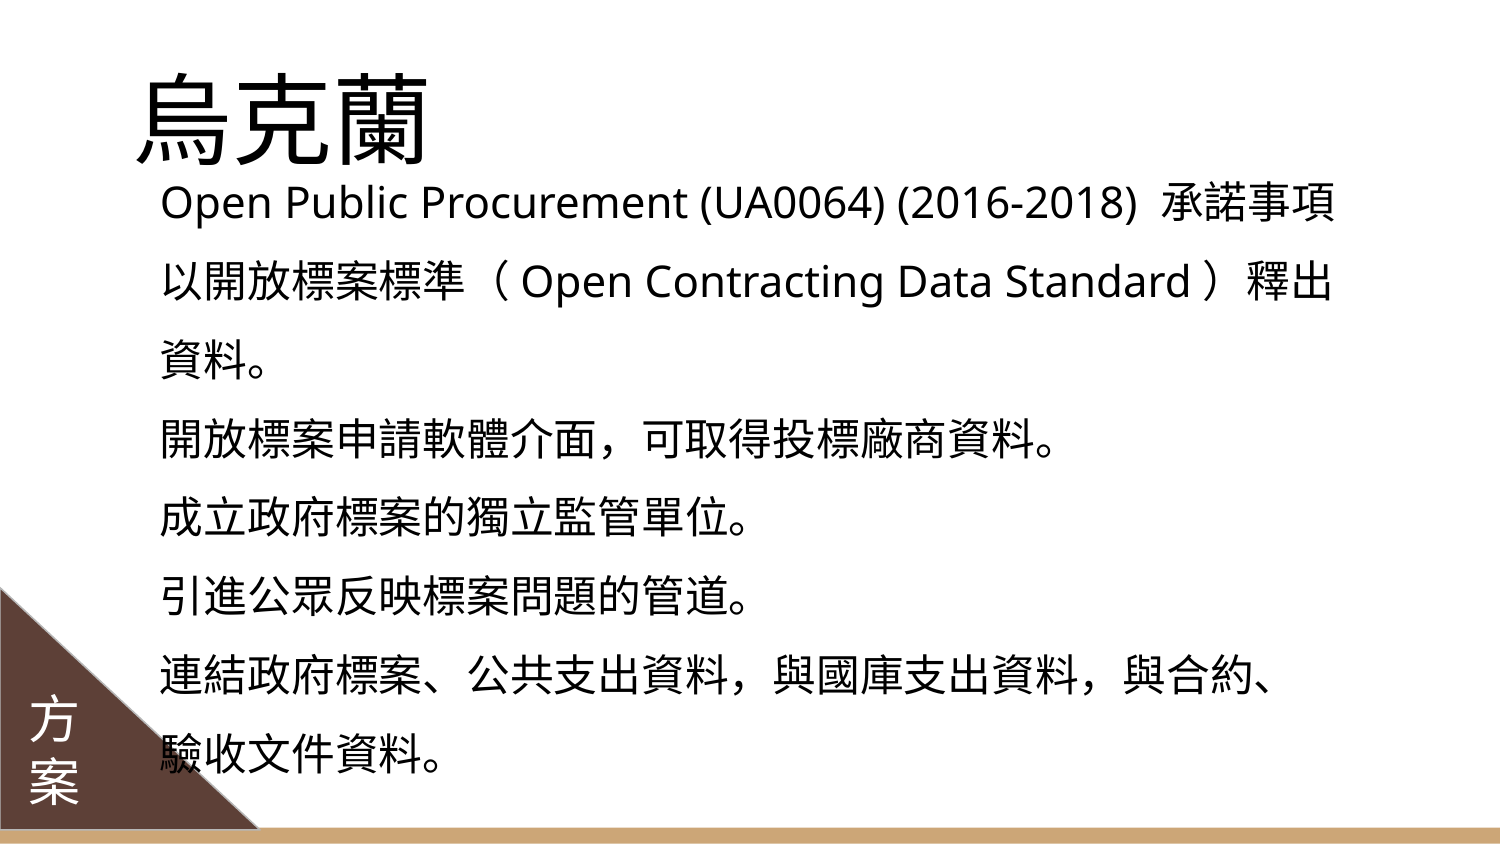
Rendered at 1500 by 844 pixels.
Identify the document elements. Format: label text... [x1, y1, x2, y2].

text_box 方案 [13, 671, 111, 760]
title 烏克蘭 [117, 0, 1383, 235]
text_box [0, 587, 261, 830]
title Open Public Procurement (UA0064) (2016-2018) 承諾事項 以開放標案標準（Open Contracting Data Standard）釋出資料。 開放標案申請軟體介面，可取得投標廠商資料。 成立政府標案的獨立監管單位。 引進公眾反映標案問題的管道。 連結政府標案、公共支出資料，與國庫支出資料，與合約、驗收文件資料。 [144, 256, 1355, 672]
